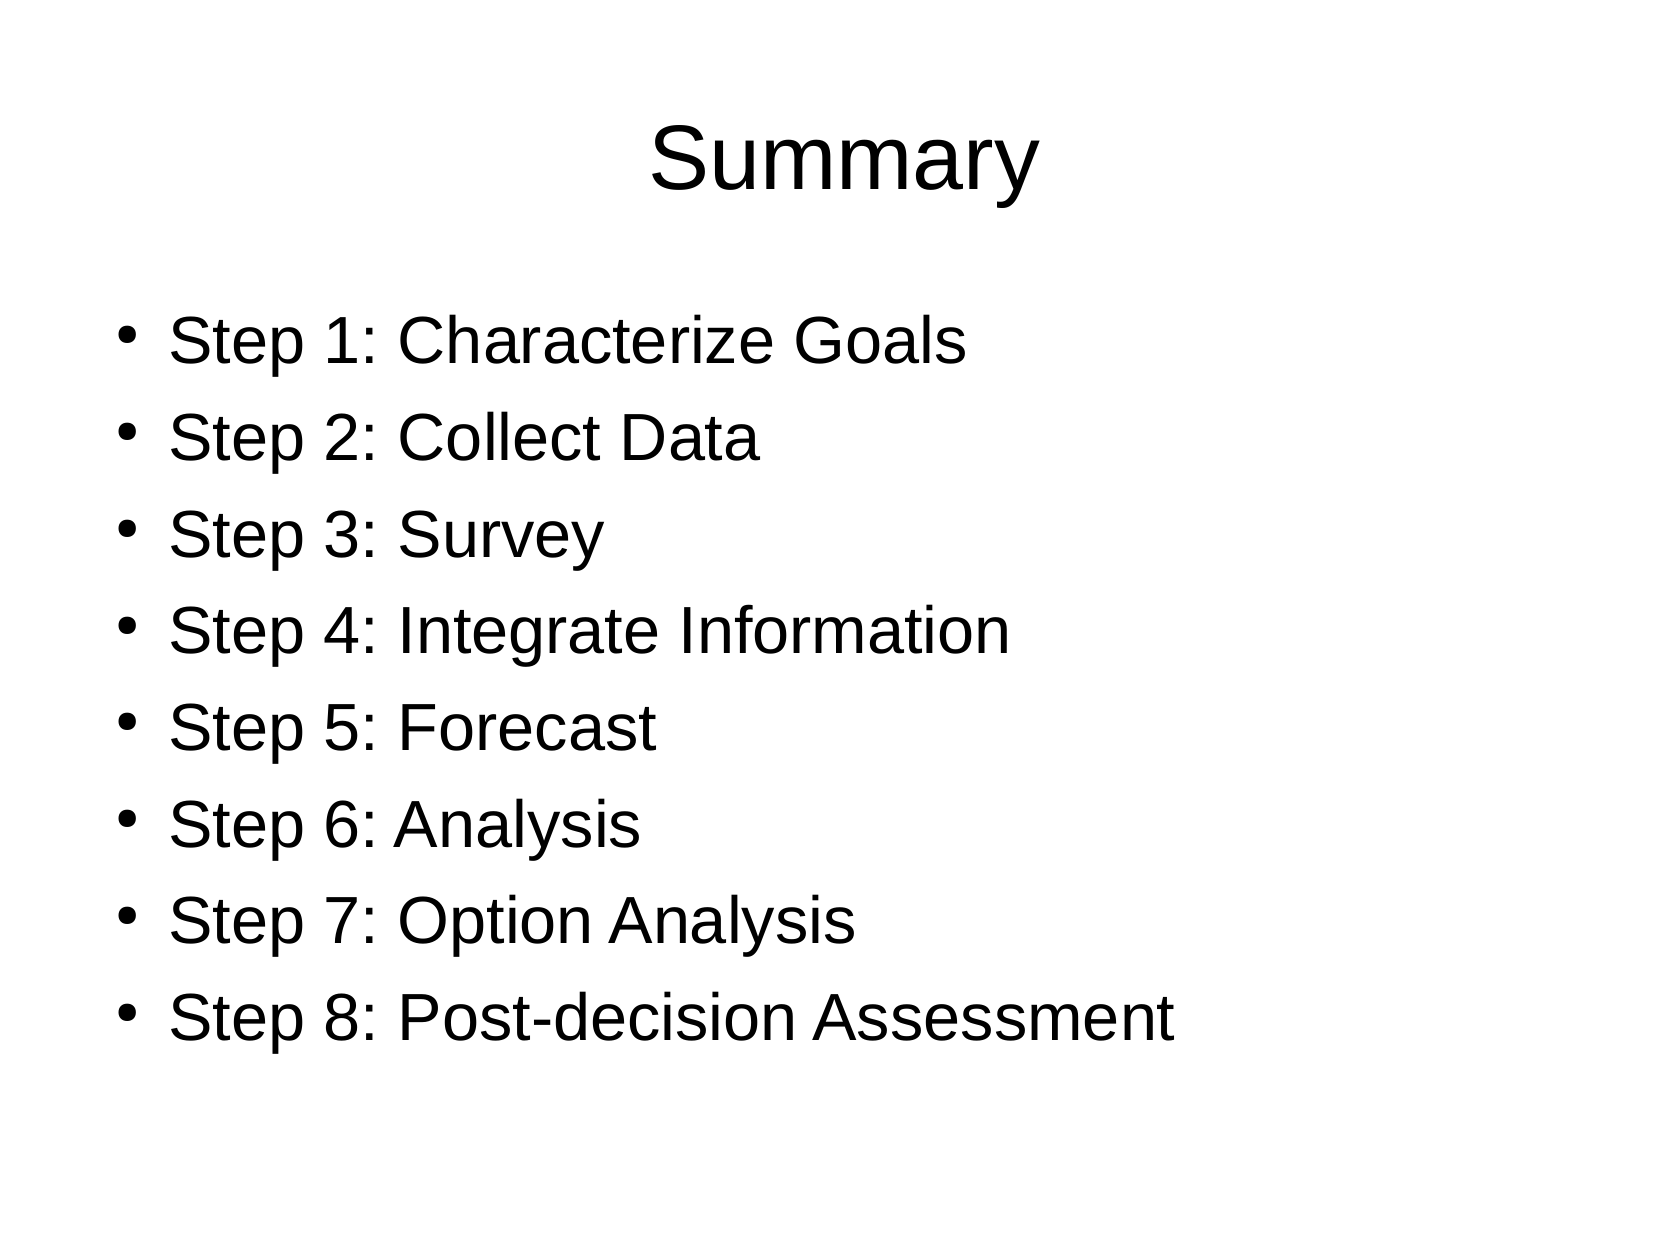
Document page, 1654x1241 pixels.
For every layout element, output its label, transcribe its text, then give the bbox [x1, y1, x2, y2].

title Summary [82, 49, 1571, 257]
list Step 1: Characterize Goals Step 2: Collect Data Step 3: Survey Step 4: Integrate Information Step 5: Forecast Step 6: Analysis Step 7: Option Analysis Step 8: Post-decision Assessment [82, 289, 1571, 1108]
